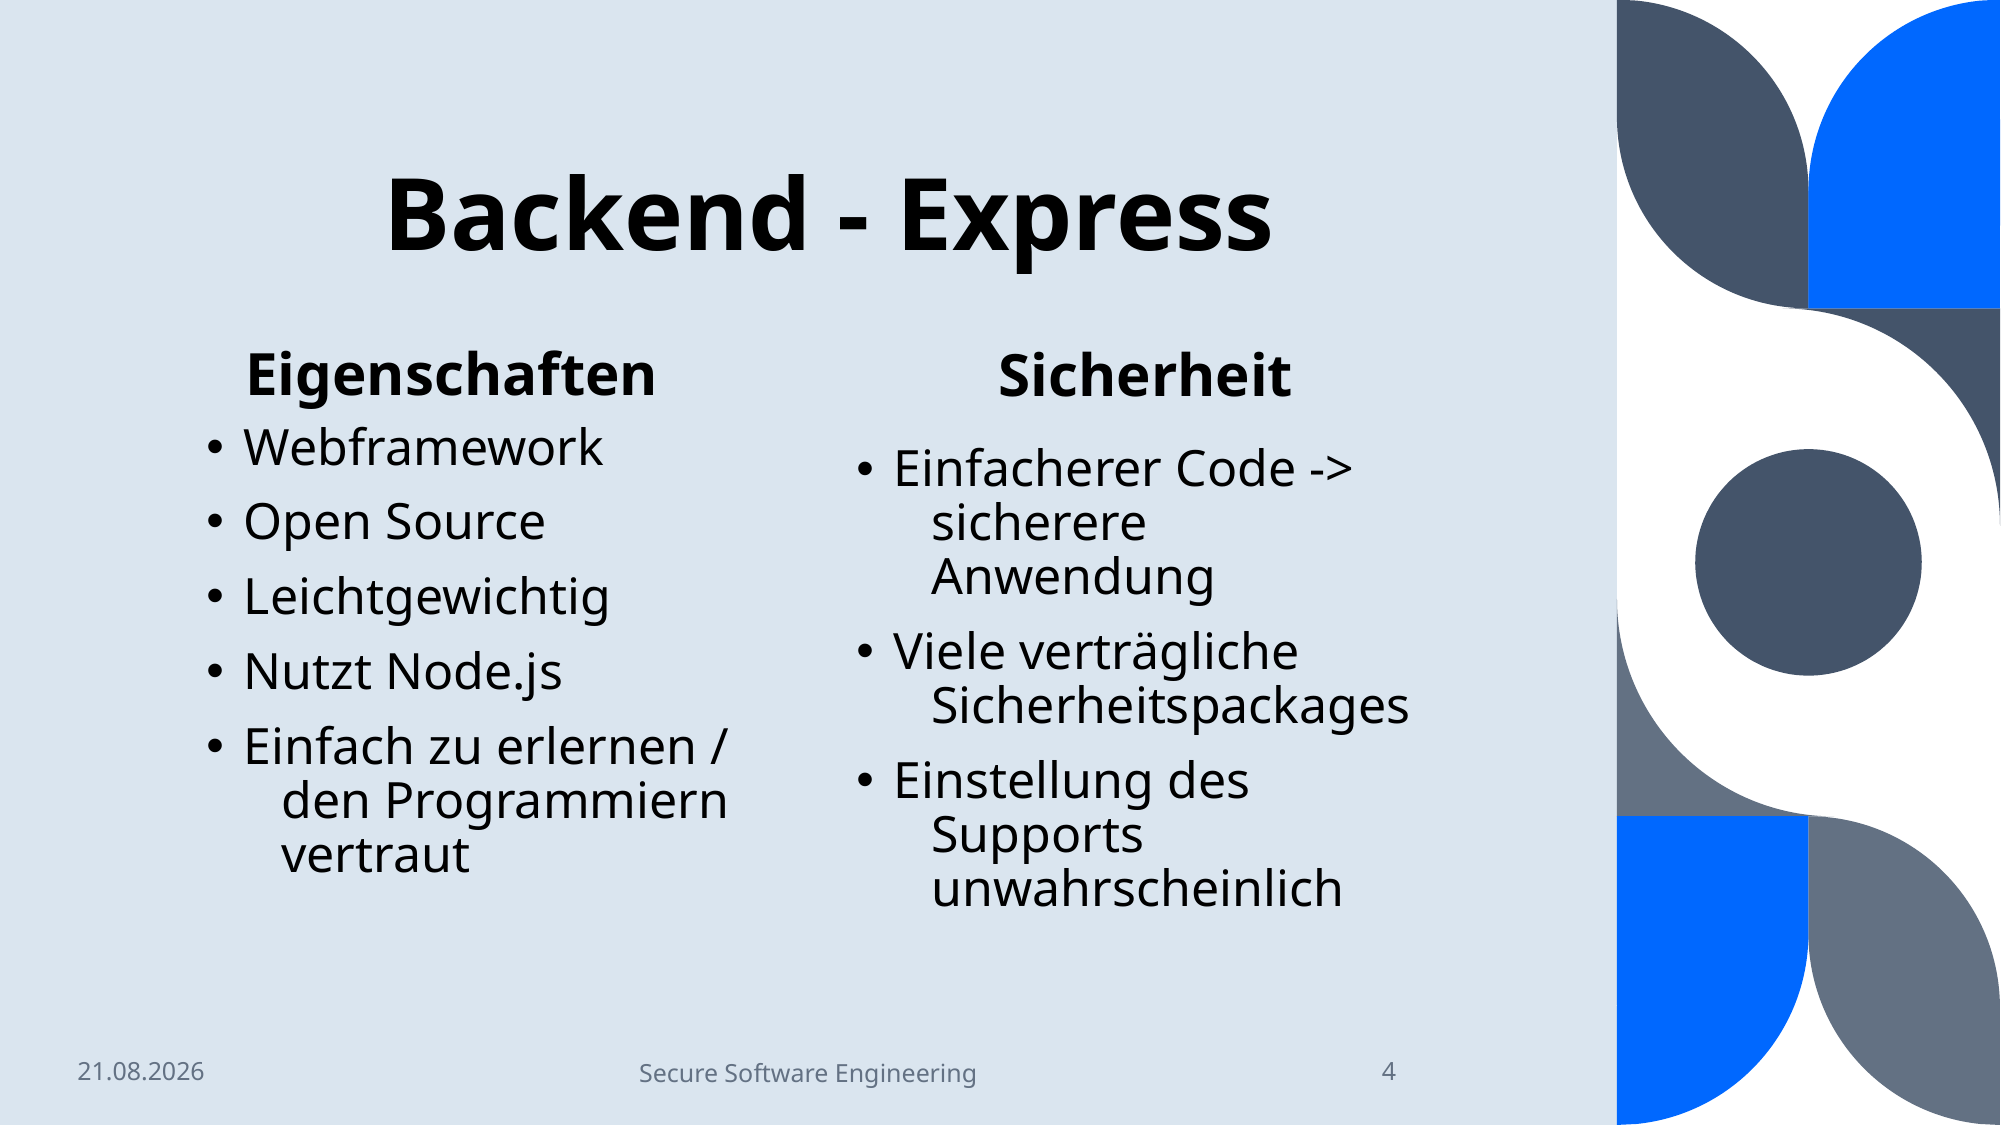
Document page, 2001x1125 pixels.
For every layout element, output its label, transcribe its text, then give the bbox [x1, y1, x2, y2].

title Backend - Express [123, 62, 1502, 280]
text_box 4 [1366, 1042, 1559, 1103]
text_box Eigenschaften [191, 328, 713, 415]
text_box Webframework Open Source Leichtgewichtig Nutzt Node.js Einfach zu erlernen / den Programmiern vertraut [191, 414, 801, 936]
text_box Secure Software Engineering [470, 1042, 1146, 1103]
text_box Einfacherer Code -> sicherere Anwendung Viele verträgliche Sicherheitspackages Einstellung des Supports unwahrscheinlich [841, 436, 1451, 958]
text_box 27.07.2022 [62, 1042, 321, 1103]
text_box [921, 416, 1531, 938]
text_box Sicherheit [885, 330, 1407, 417]
